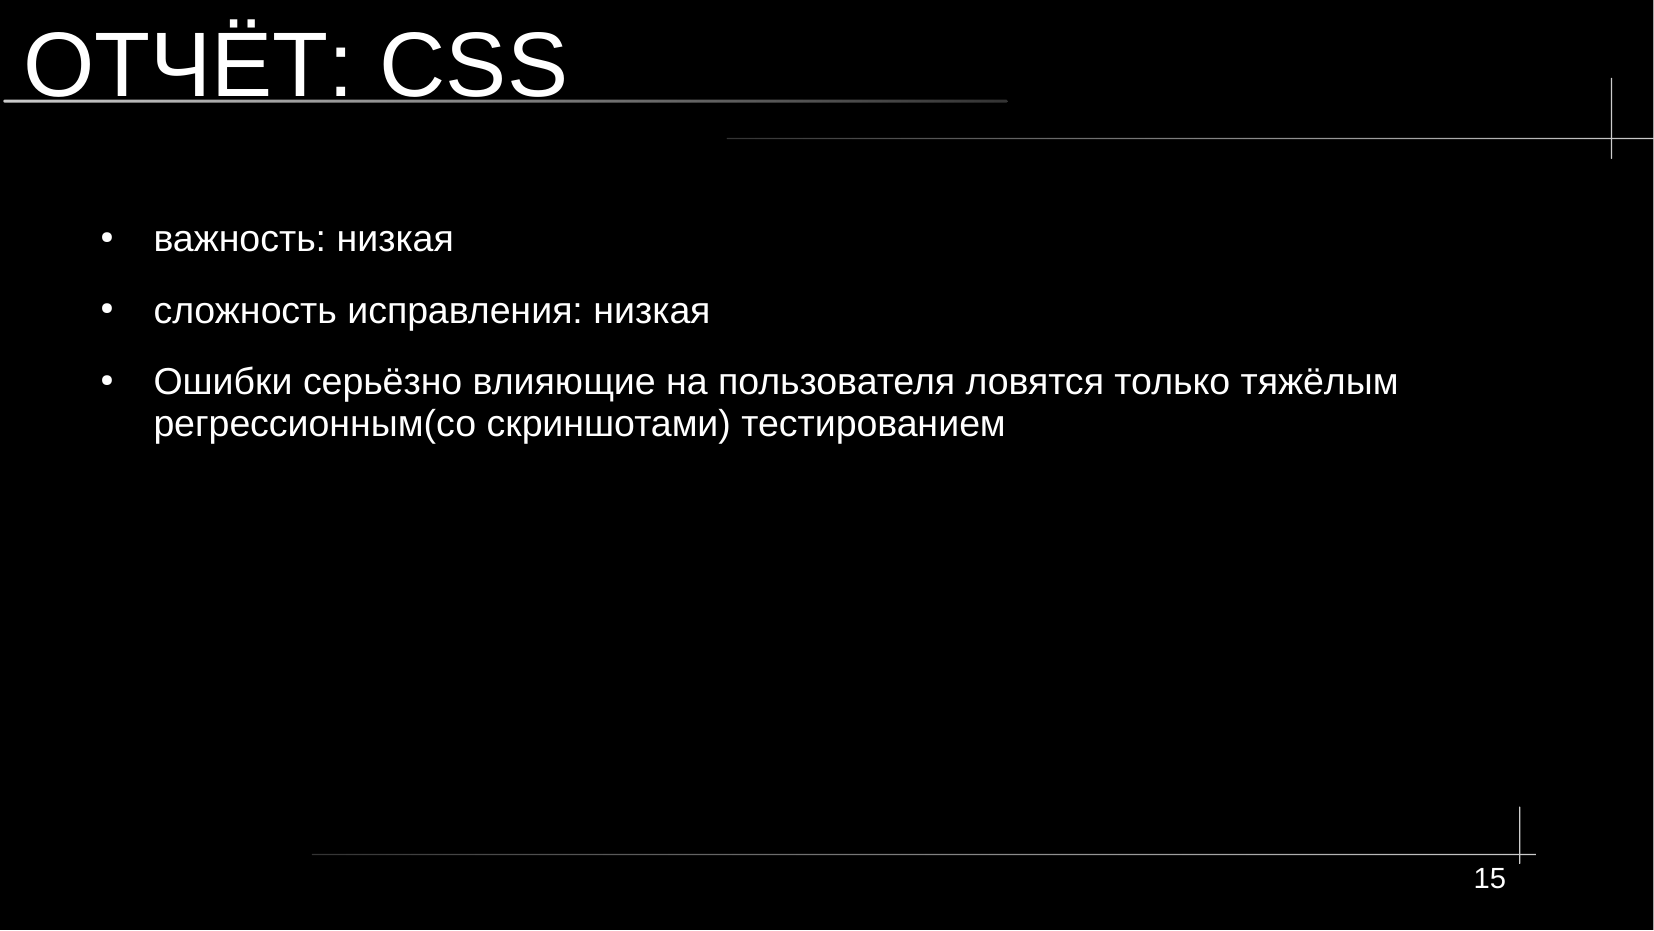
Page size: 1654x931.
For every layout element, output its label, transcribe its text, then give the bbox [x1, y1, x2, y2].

list важность: низкая сложность исправления: низкая Ошибки серьёзно влияющие на пользователя ловятся только тяжёлым регрессионным(со скриншотами) тестированием [82, 217, 1571, 758]
title ОТЧЁТ: CSS [23, 11, 1589, 119]
